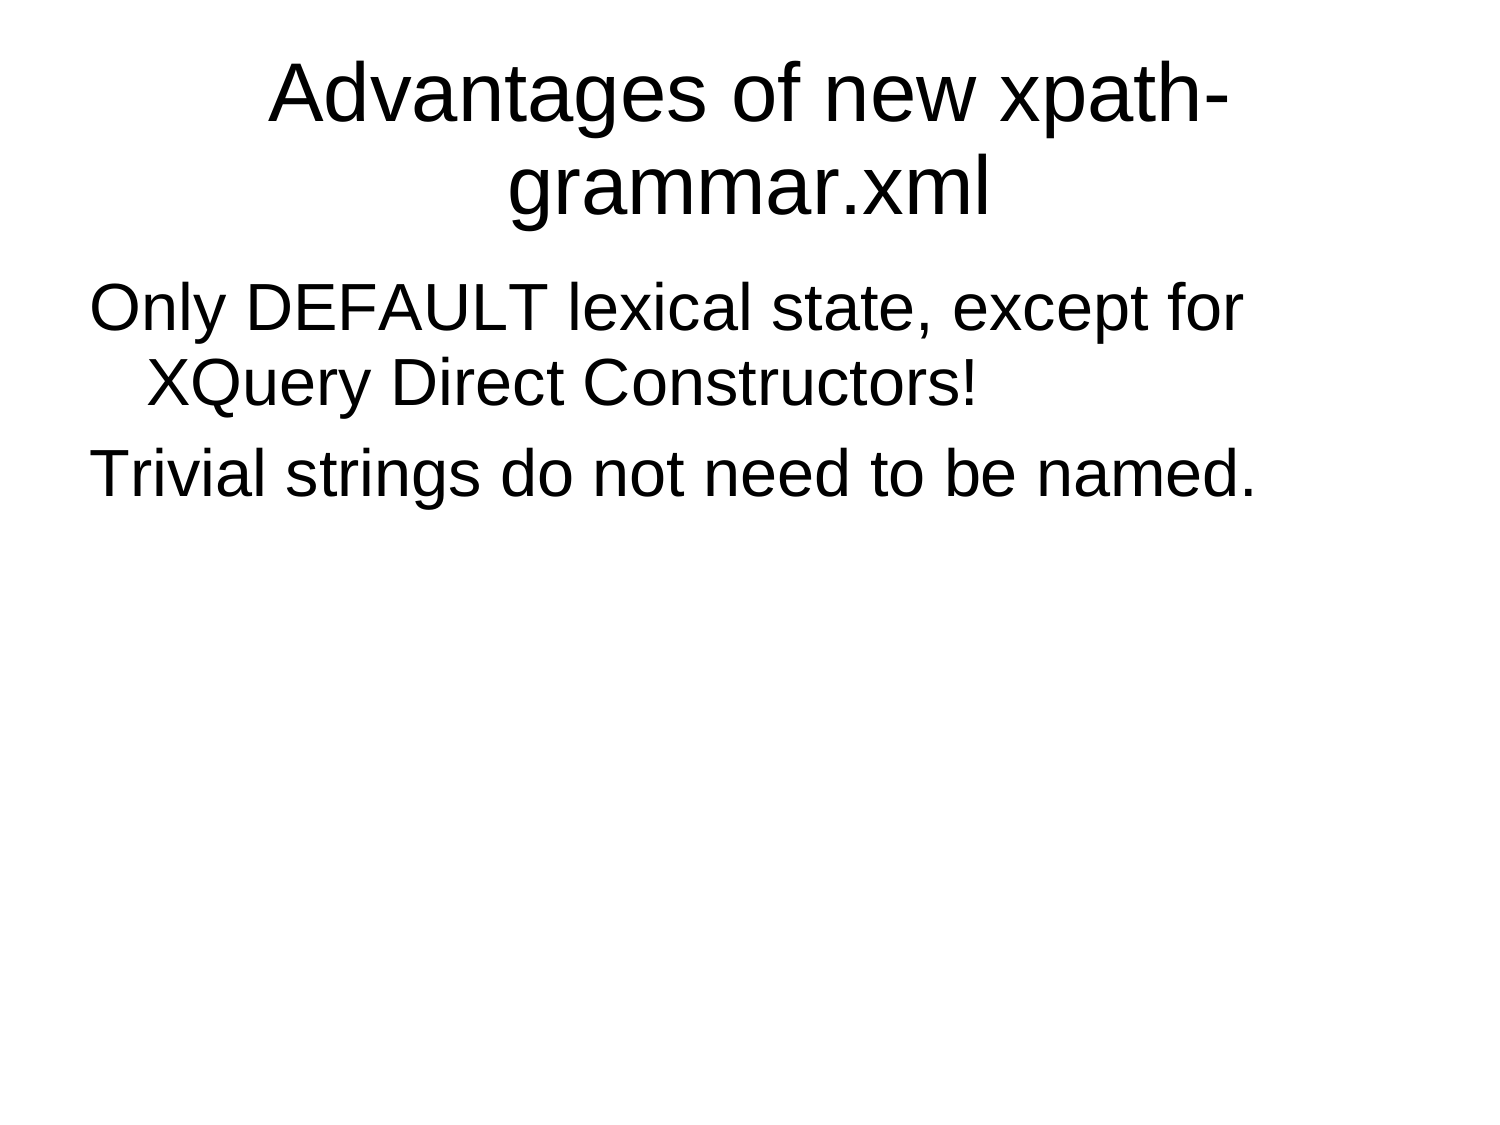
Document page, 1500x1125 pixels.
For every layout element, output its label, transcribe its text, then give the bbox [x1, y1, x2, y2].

title Advantages of new xpath-grammar.xml [75, 31, 1426, 247]
list Only DEFAULT lexical state, except for XQuery Direct Constructors! Trivial strings do not need to be named. [75, 262, 1426, 1006]
